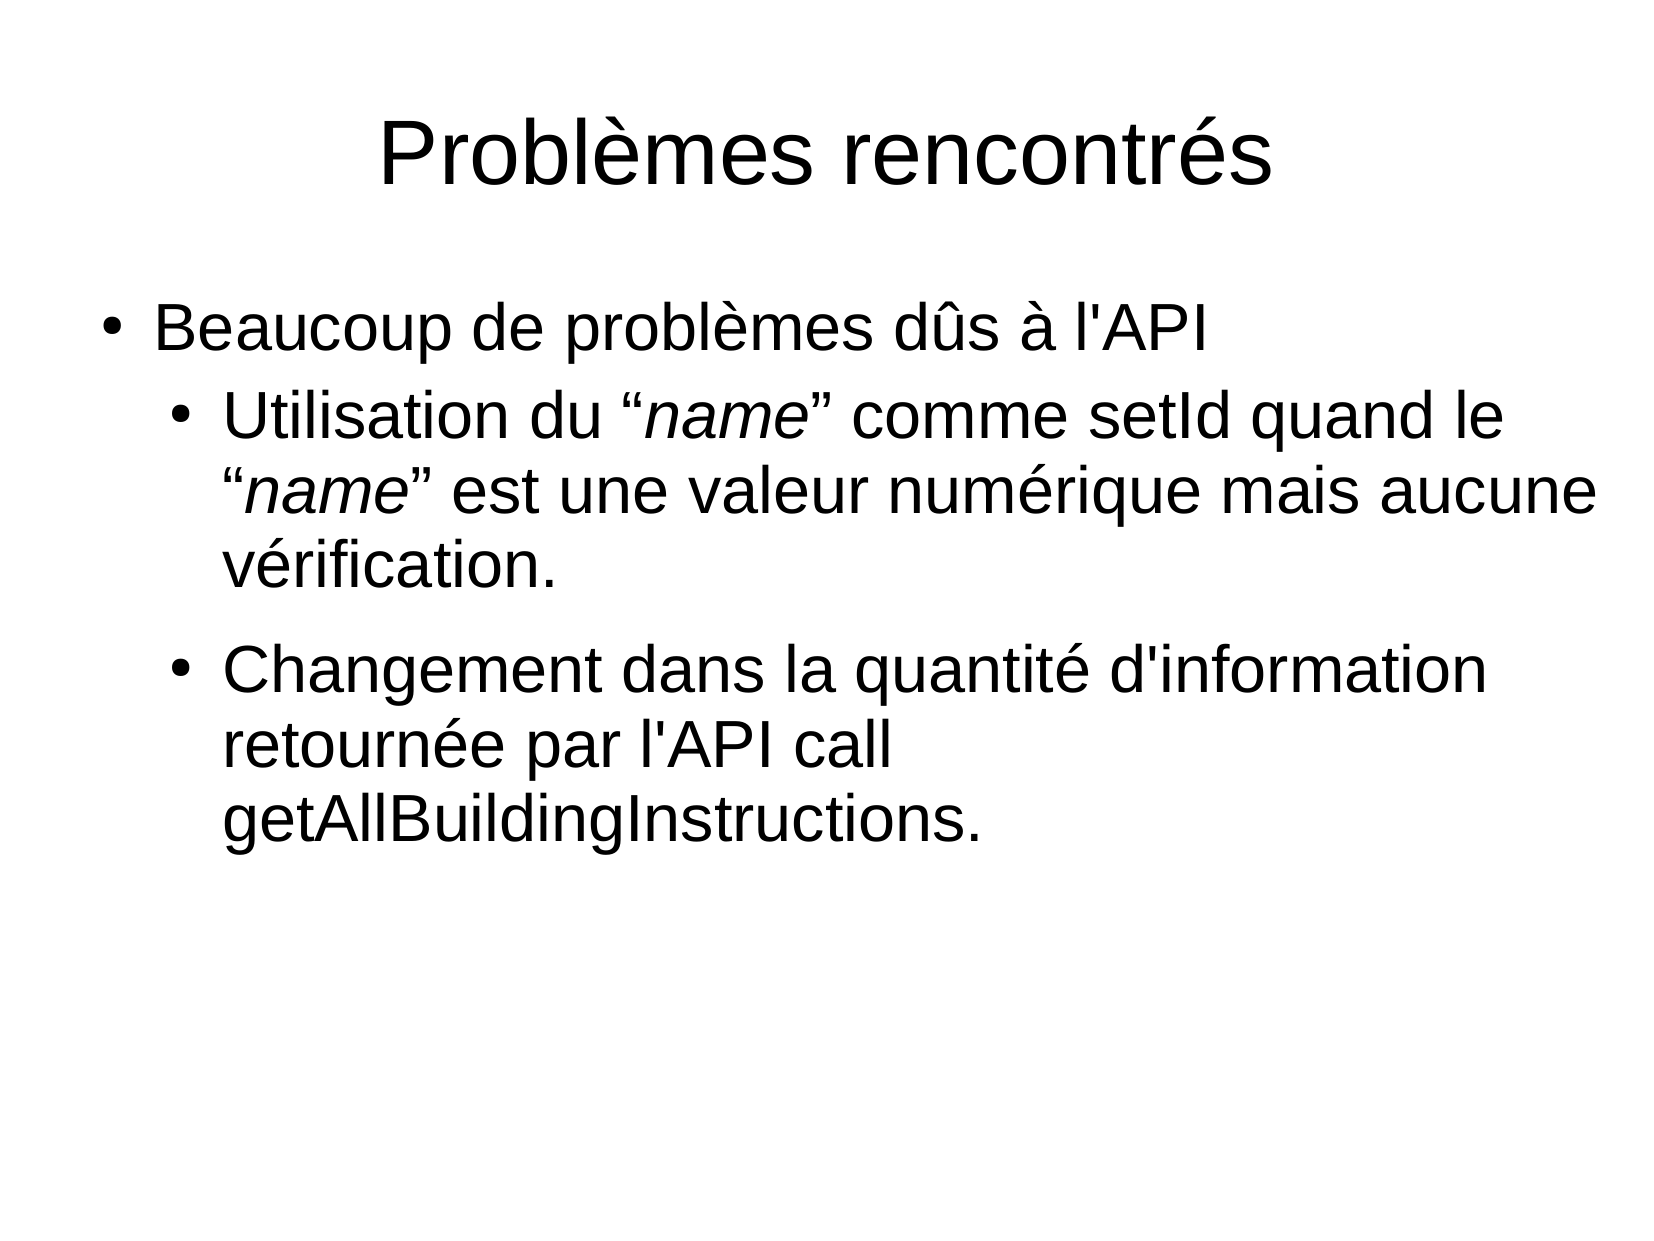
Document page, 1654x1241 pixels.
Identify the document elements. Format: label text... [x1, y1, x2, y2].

list Beaucoup de problèmes dûs à l'API [82, 290, 1538, 634]
list Utilisation du “name” comme setId quand le “name” est une valeur numérique mais aucune vérification. Changement dans la quantité d'information retournée par l'API call getAllBuildingInstructions. [151, 377, 1607, 721]
title Problèmes rencontrés [82, 49, 1571, 257]
